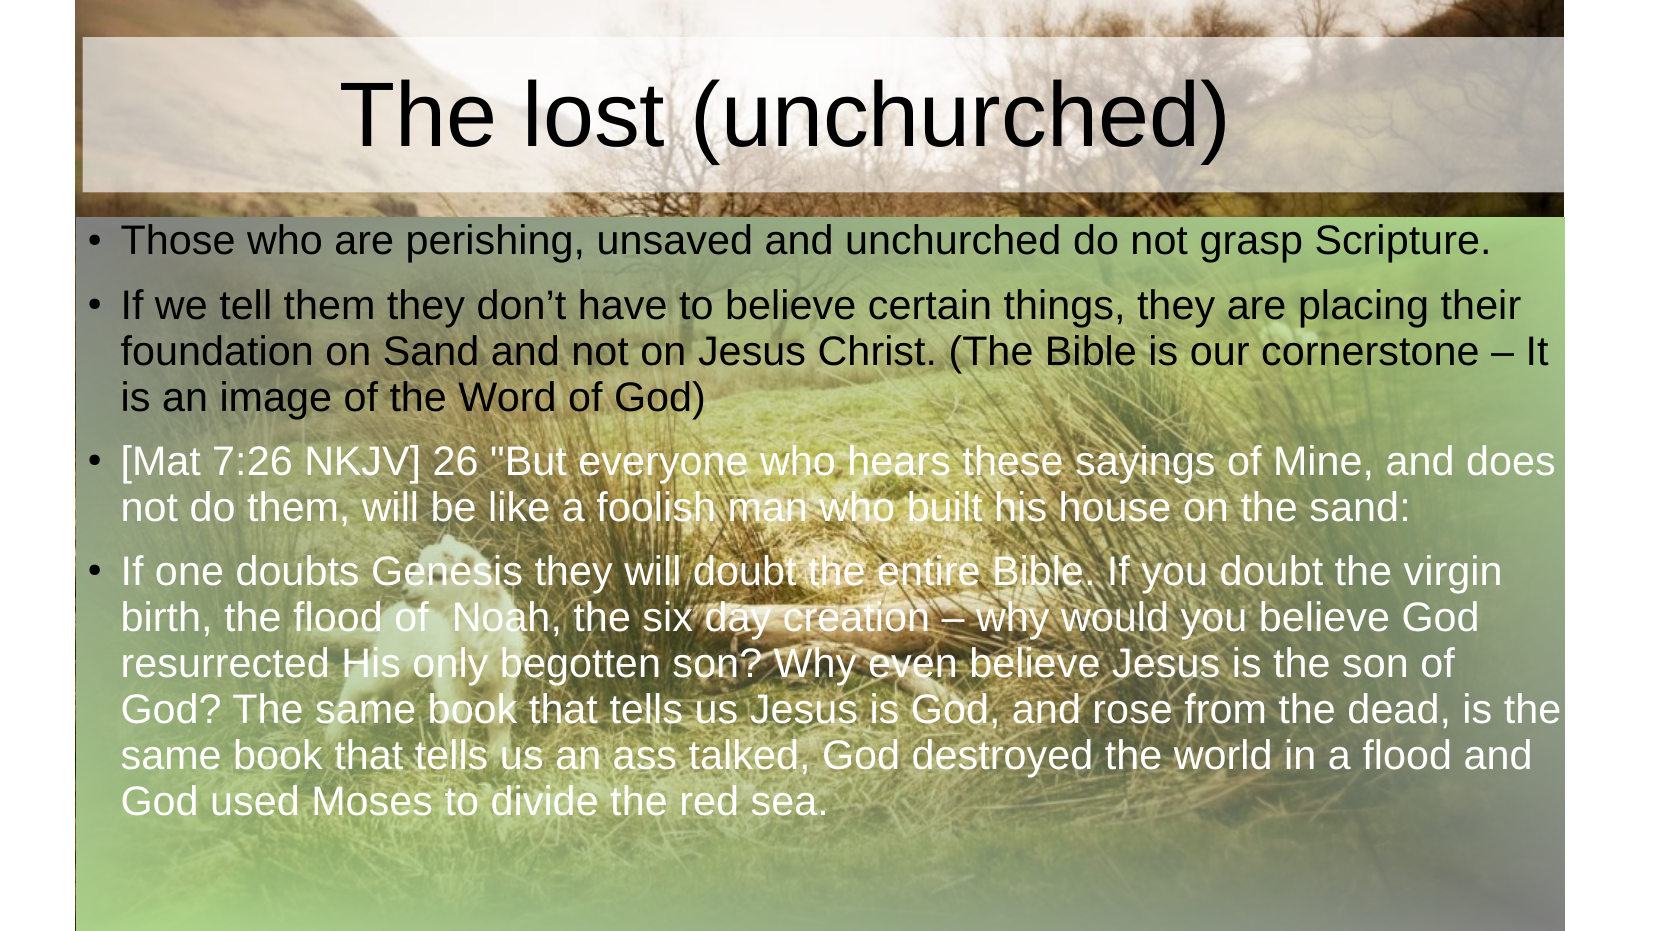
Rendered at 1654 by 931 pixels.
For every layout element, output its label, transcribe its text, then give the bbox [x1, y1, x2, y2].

list Those who are perishing, unsaved and unchurched do not grasp Scripture. If we tell them they don’t have to believe certain things, they are placing their foundation on Sand and not on Jesus Christ. (The Bible is our cornerstone – It is an image of the Word of God) [Mat 7:26 NKJV] 26 "But everyone who hears these sayings of Mine, and does not do them, will be like a foolish man who built his house on the sand: If one doubts Genesis they will doubt the entire Bible. If you doubt the virgin birth, the flood of Noah, the six day creation – why would you believe God resurrected His only begotten son? Why even believe Jesus is the son of God? The same book that tells us Jesus is God, and rose from the dead, is the same book that tells us an ass talked, God destroyed the world in a flood and God used Moses to divide the red sea. [76, 217, 1565, 931]
title The lost (unchurched) [82, 37, 1571, 193]
picture [75, 0, 1564, 931]
